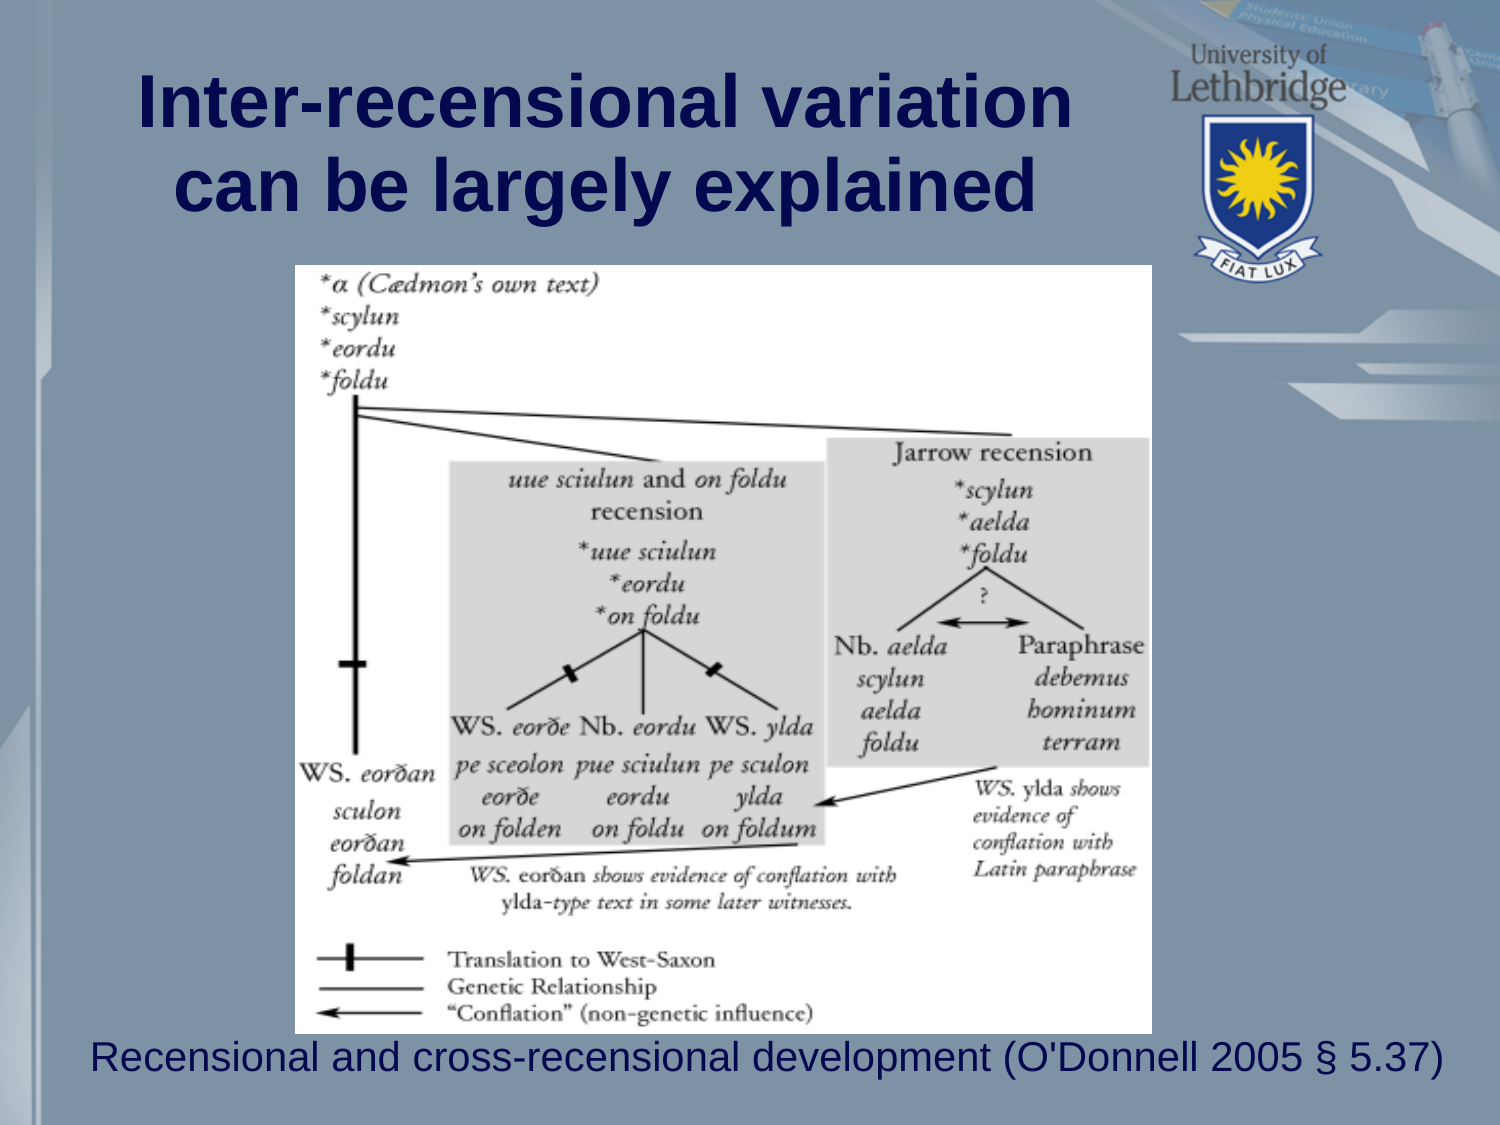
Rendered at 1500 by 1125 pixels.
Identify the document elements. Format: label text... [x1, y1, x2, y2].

picture [0, 0, 1500, 1125]
list Recensional and cross-recensional development (O'Donnell 2005 § 5.37) [88, 1033, 1447, 1125]
title Inter-recensional variation can be largely explained [75, 46, 1138, 241]
